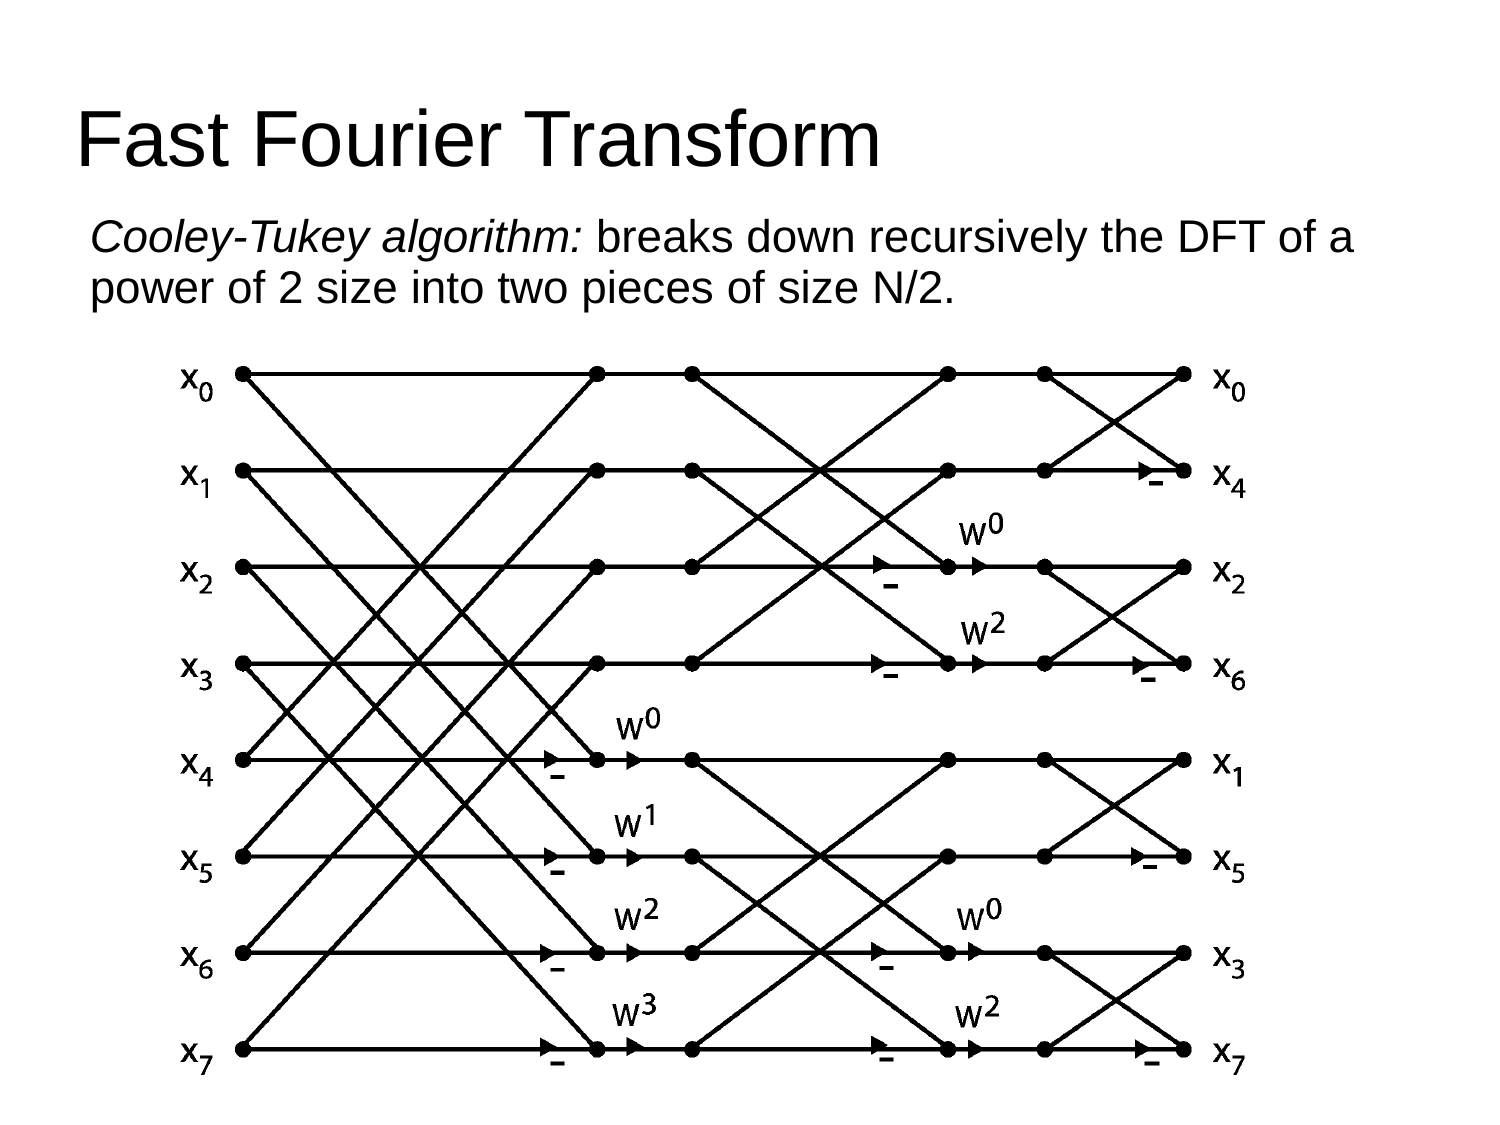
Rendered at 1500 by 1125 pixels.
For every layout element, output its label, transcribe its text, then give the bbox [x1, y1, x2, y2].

text_box Cooley-Tukey algorithm: breaks down recursively the DFT of a power of 2 size into two pieces of size N/2. [75, 203, 1396, 321]
title Fast Fourier Transform [75, 44, 1425, 233]
picture [180, 356, 1246, 1092]
